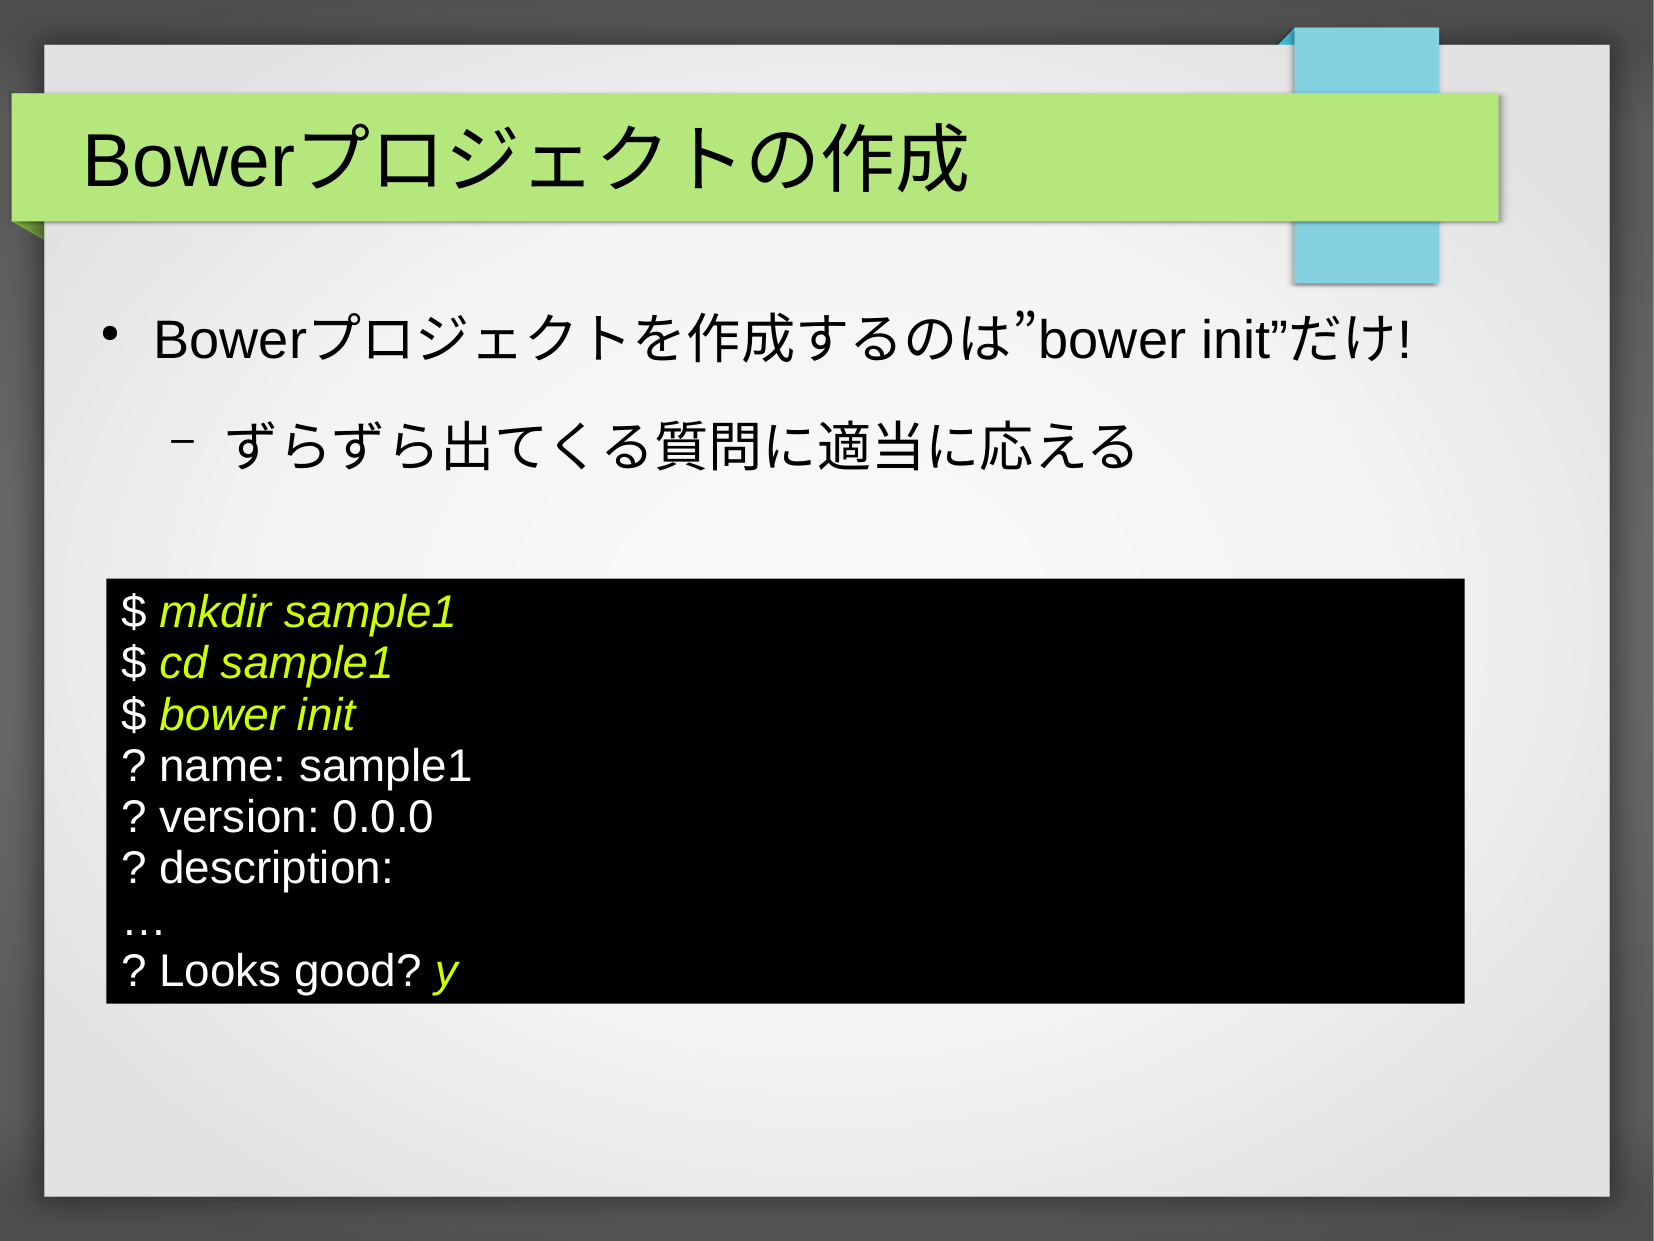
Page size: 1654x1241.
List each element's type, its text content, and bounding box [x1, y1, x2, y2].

text_box $ mkdir sample1 $ cd sample1 $ bower init ? name: sample1 ? version: 0.0.0 ? description: … ? Looks good? y [106, 578, 1465, 1004]
picture [0, 0, 1654, 1241]
list Bowerプロジェクトを作成するのは”bower init”だけ! ずらずら出てくる質問に適当に応える [82, 295, 1571, 1015]
title Bowerプロジェクトの作成 [82, 94, 1264, 213]
